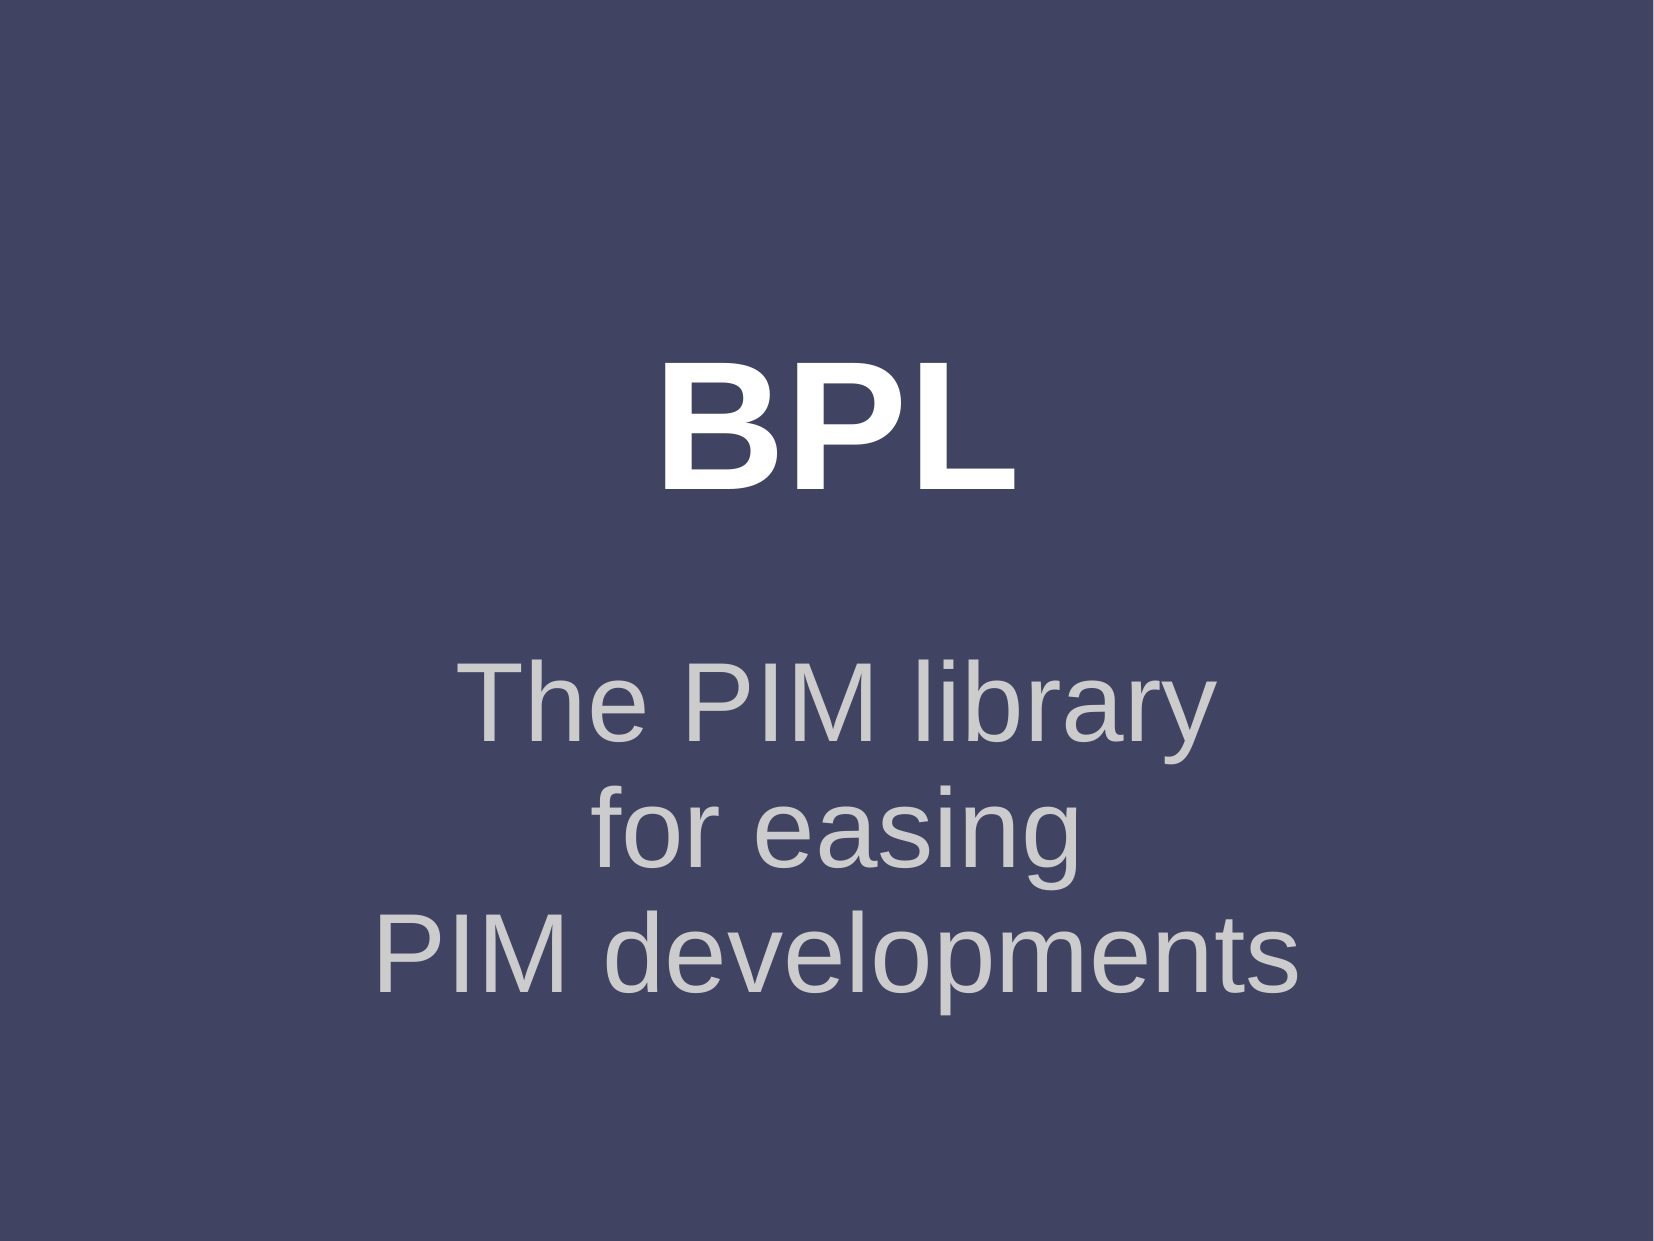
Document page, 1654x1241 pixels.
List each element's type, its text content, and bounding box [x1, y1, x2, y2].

text_box [0, 0, 1654, 1241]
text_box BPL The PIM library for easing PIM developments [197, 295, 1477, 896]
